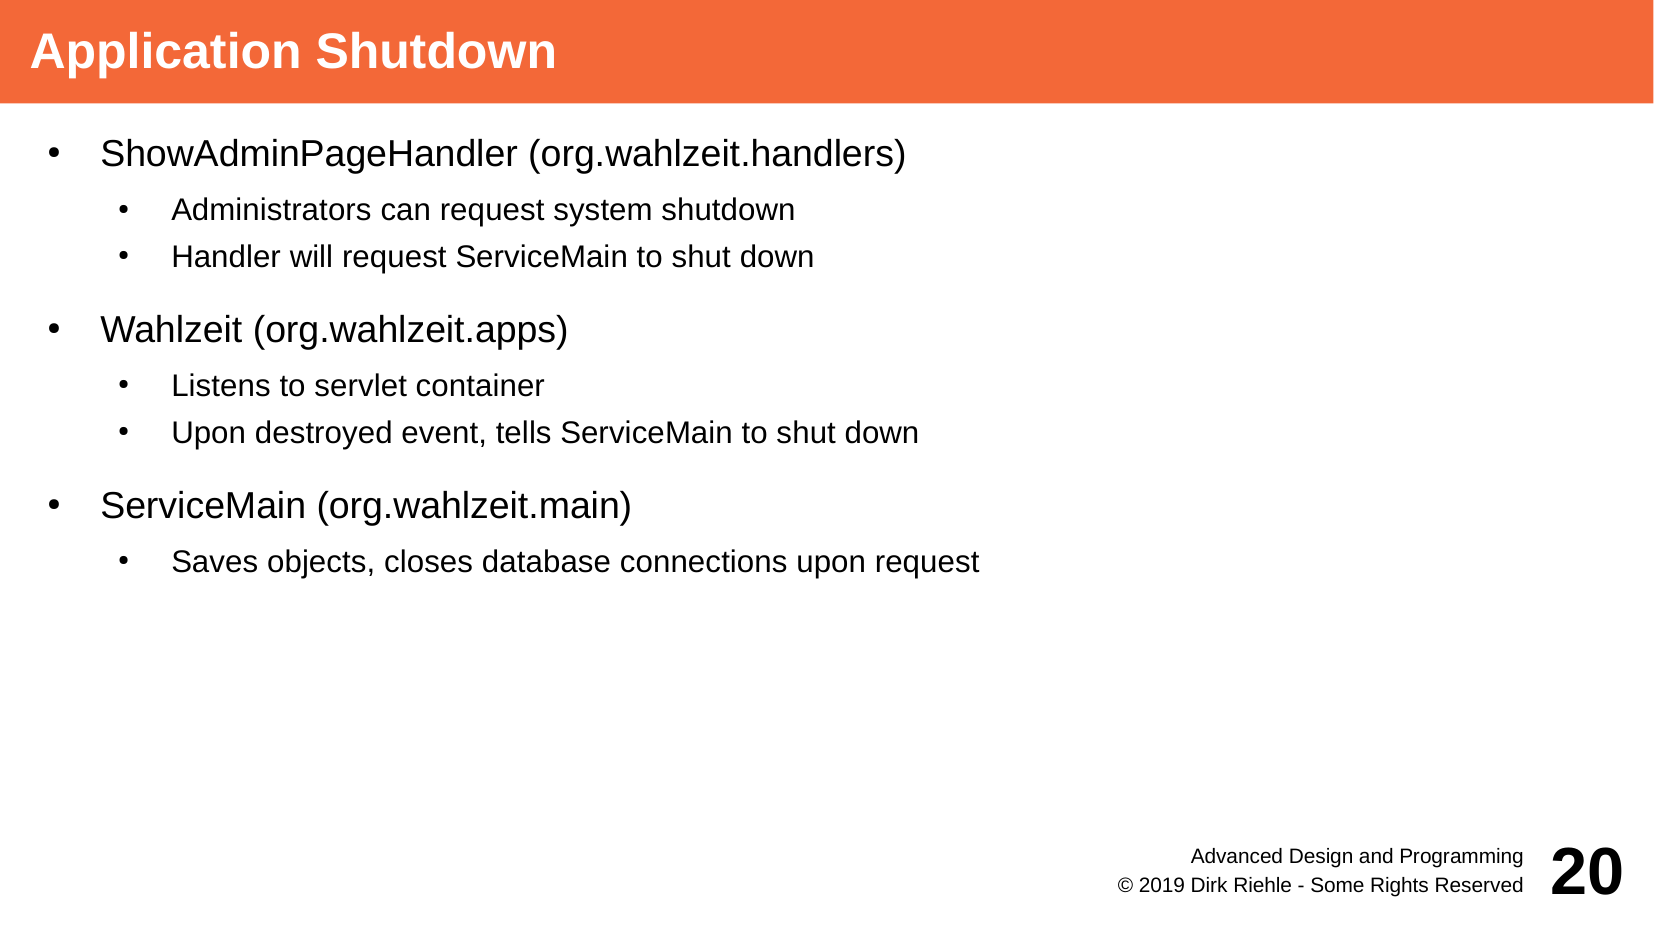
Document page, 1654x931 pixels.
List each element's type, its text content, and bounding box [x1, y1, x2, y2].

title Application Shutdown [0, 0, 1654, 104]
list ShowAdminPageHandler (org.wahlzeit.handlers) Administrators can request system shutdown Handler will request ServiceMain to shut down Wahlzeit (org.wahlzeit.apps) Listens to servlet container Upon destroyed event, tells ServiceMain to shut down ServiceMain (org.wahlzeit.main) Saves objects, closes database connections upon request [29, 132, 1625, 813]
